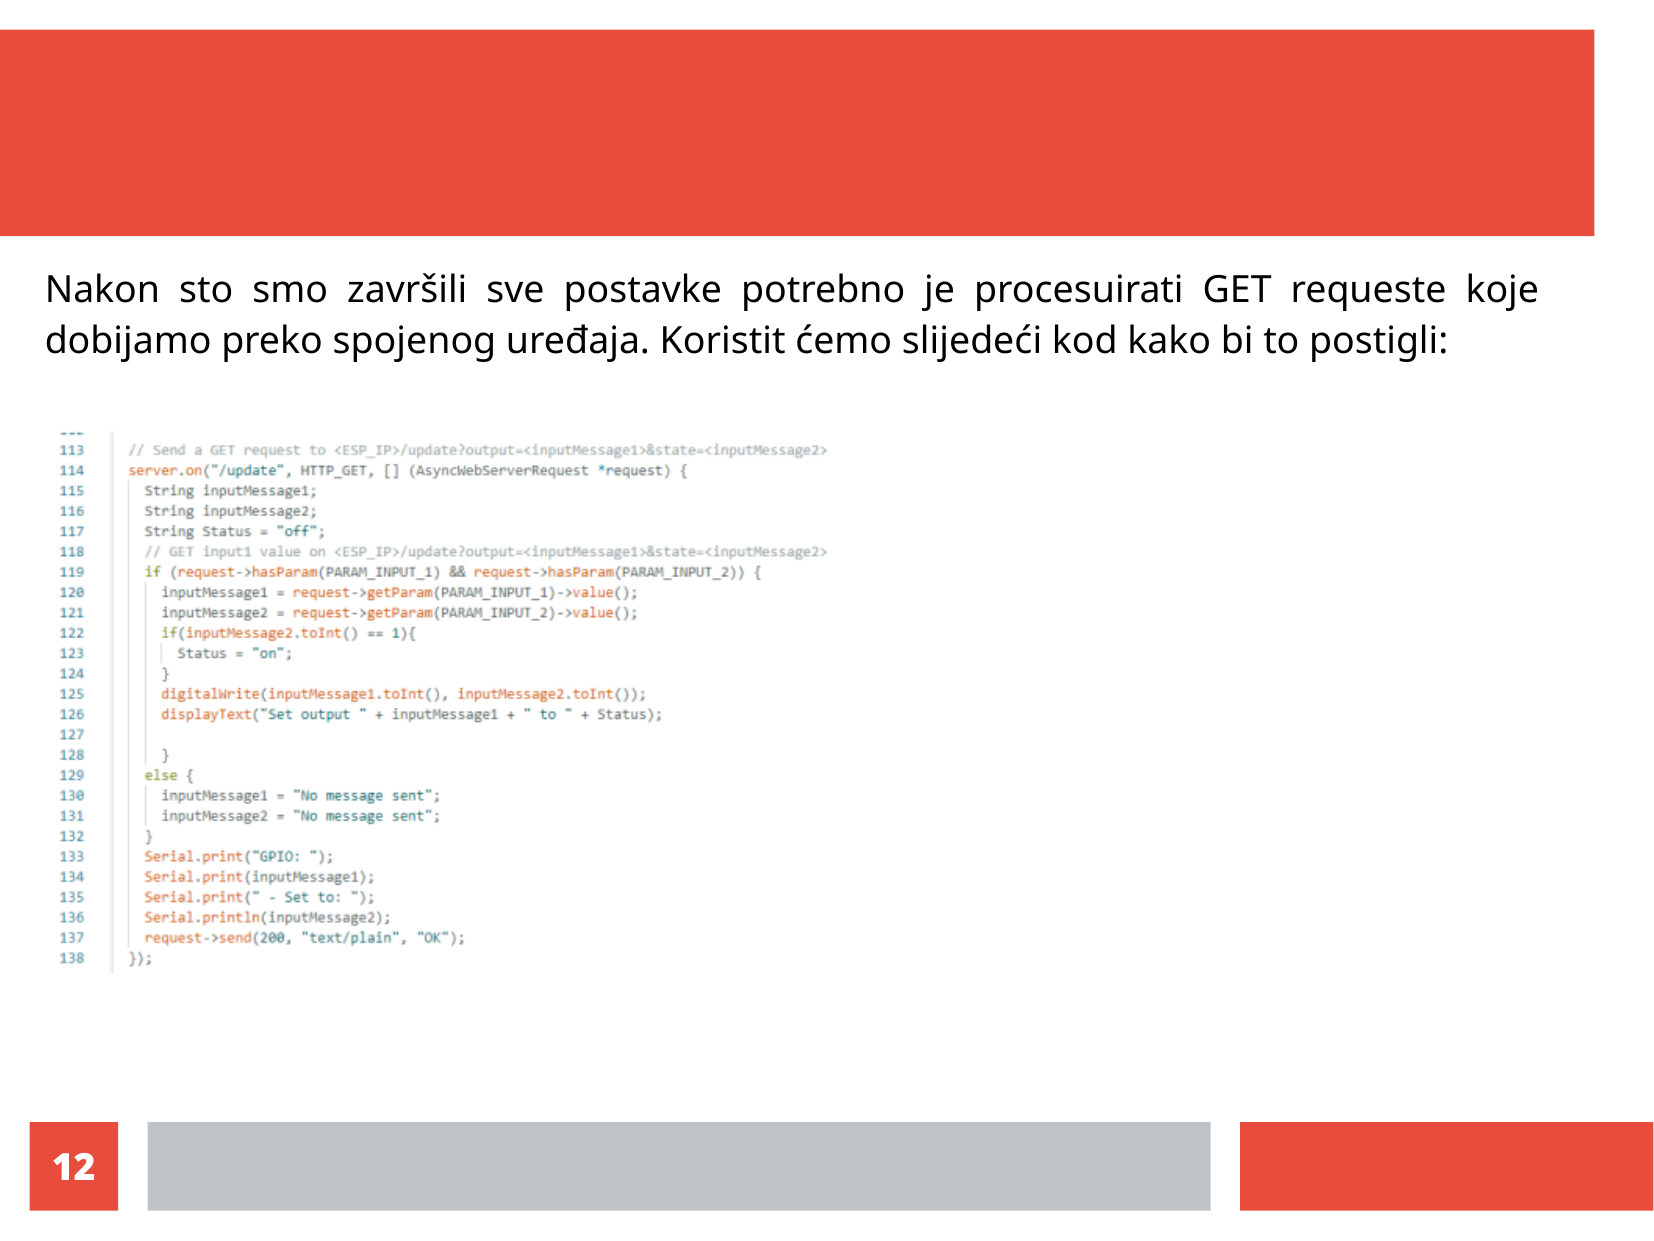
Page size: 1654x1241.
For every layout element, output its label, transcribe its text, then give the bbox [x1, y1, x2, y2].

text_box Nakon sto smo završili sve postavke potrebno je procesuirati GET requeste koje dobijamo preko spojenog uređaja. Koristit ćemo slijedeći kod kako bi to postigli: [30, 255, 1556, 401]
picture [45, 419, 838, 974]
